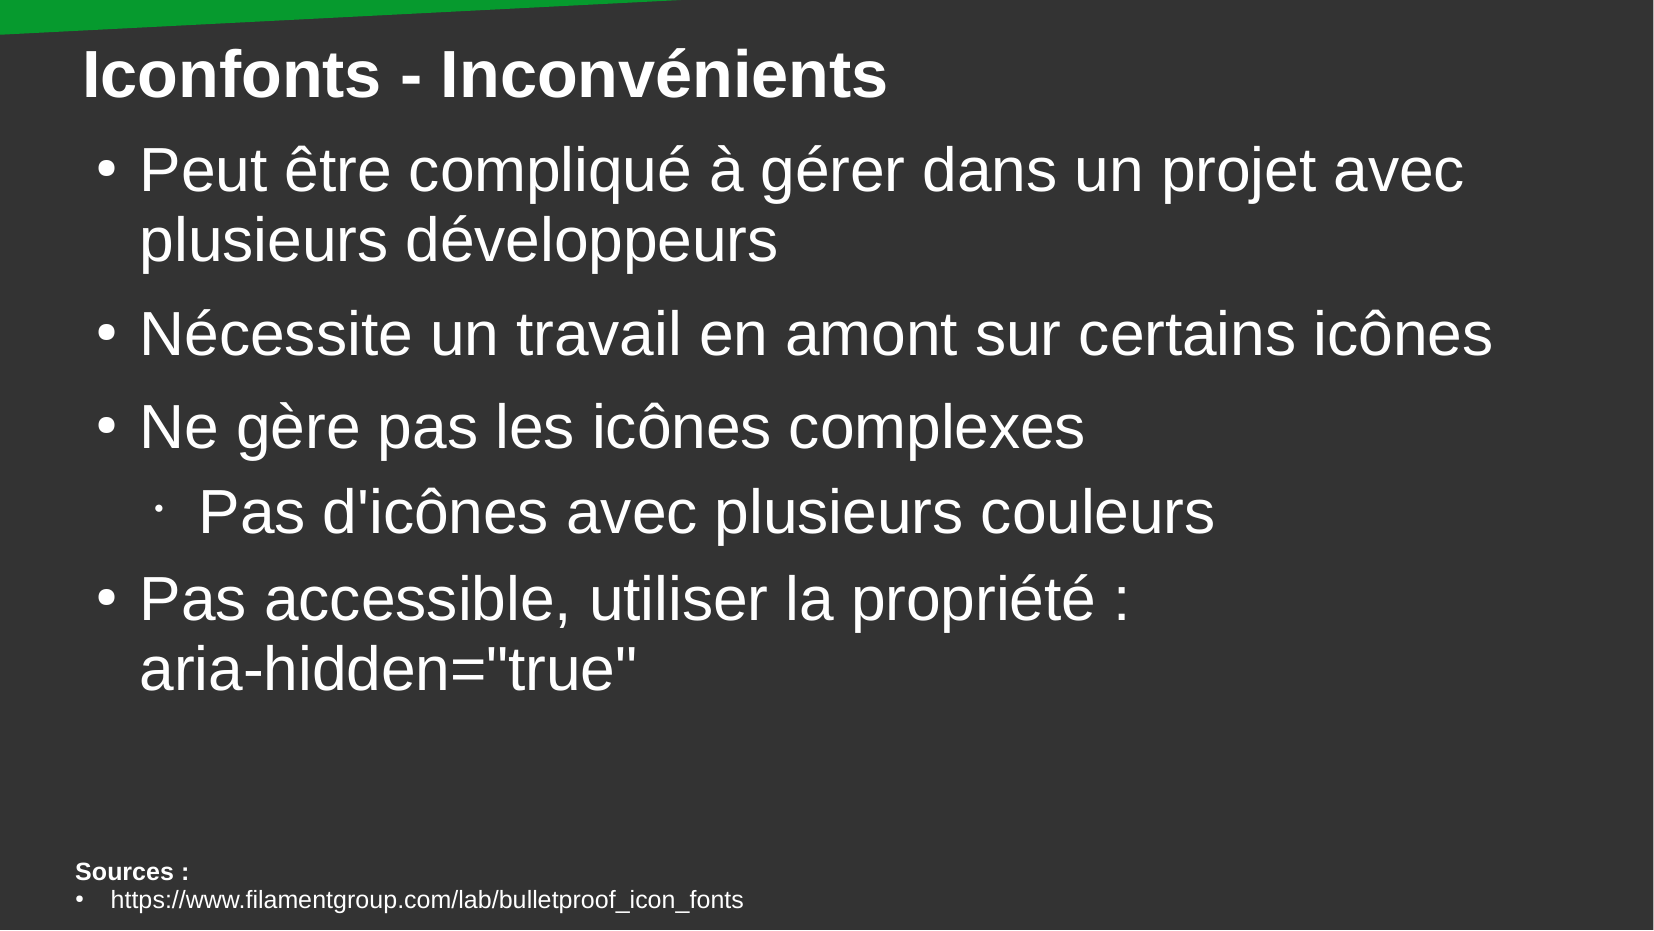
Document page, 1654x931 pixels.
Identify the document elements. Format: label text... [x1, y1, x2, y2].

text_box Sources : https://www.filamentgroup.com/lab/bulletproof_icon_fonts [60, 850, 1546, 922]
title Iconfonts - Inconvénients [82, 37, 1571, 114]
text_box [0, 0, 682, 35]
list Peut être compliqué à gérer dans un projet avec plusieurs développeurs Nécessite un travail en amont sur certains icônes Ne gère pas les icônes complexes Pas d'icônes avec plusieurs couleurs Pas accessible, utiliser la propriété : aria-hidden="true" [80, 135, 1630, 709]
